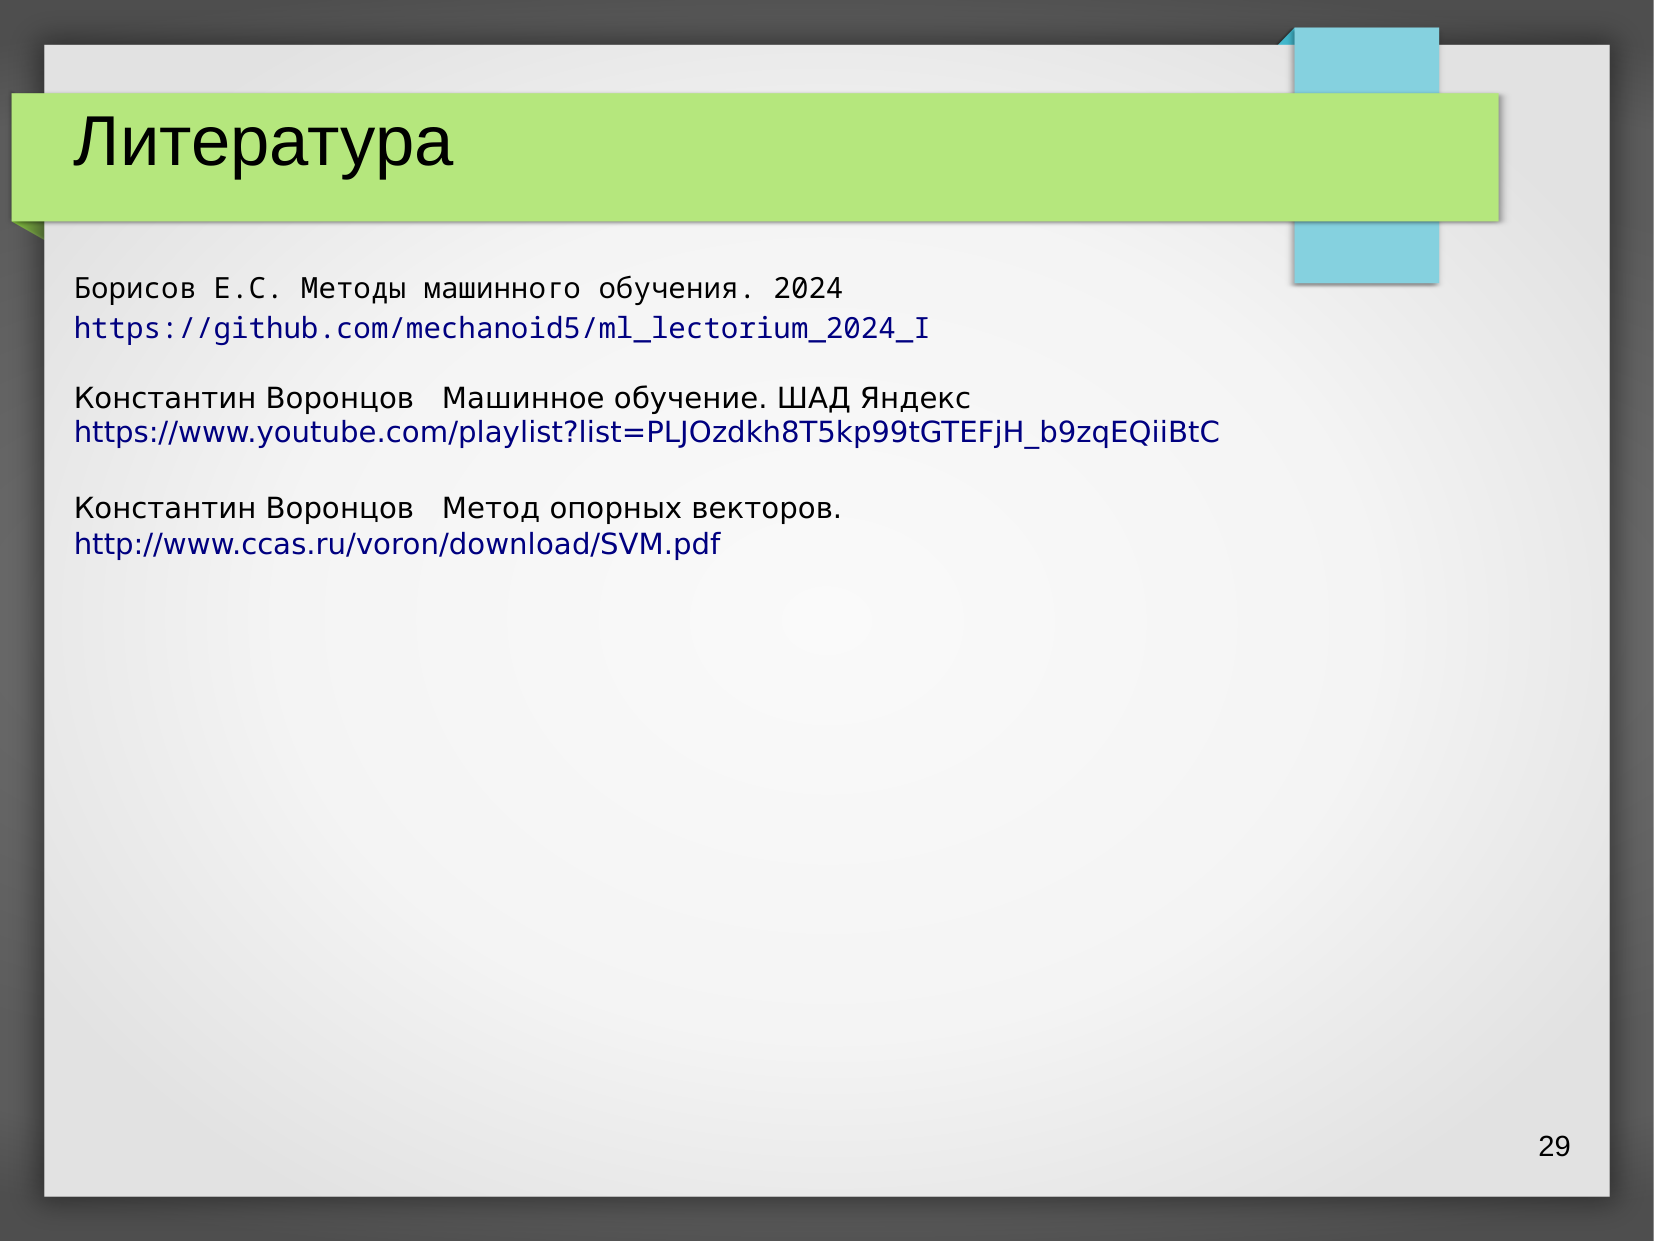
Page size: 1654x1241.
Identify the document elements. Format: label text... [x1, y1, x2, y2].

text_box Литература [59, 94, 1004, 189]
picture [0, 0, 1654, 1241]
text_box Борисов Е.С. Методы машинного обучения. 2024 https://github.com/mechanoid5/ml_lectorium_2024_I Константин Воронцов Машинное обучение. ШАД Яндексhttps://www.youtube.com/playlist?list=PLJOzdkh8T5kp99tGTEFjH_b9zqEQiiBtC Константин Воронцов Метод опорных векторов. http://www.ccas.ru/voron/download/SVM.pdf [59, 259, 1312, 789]
